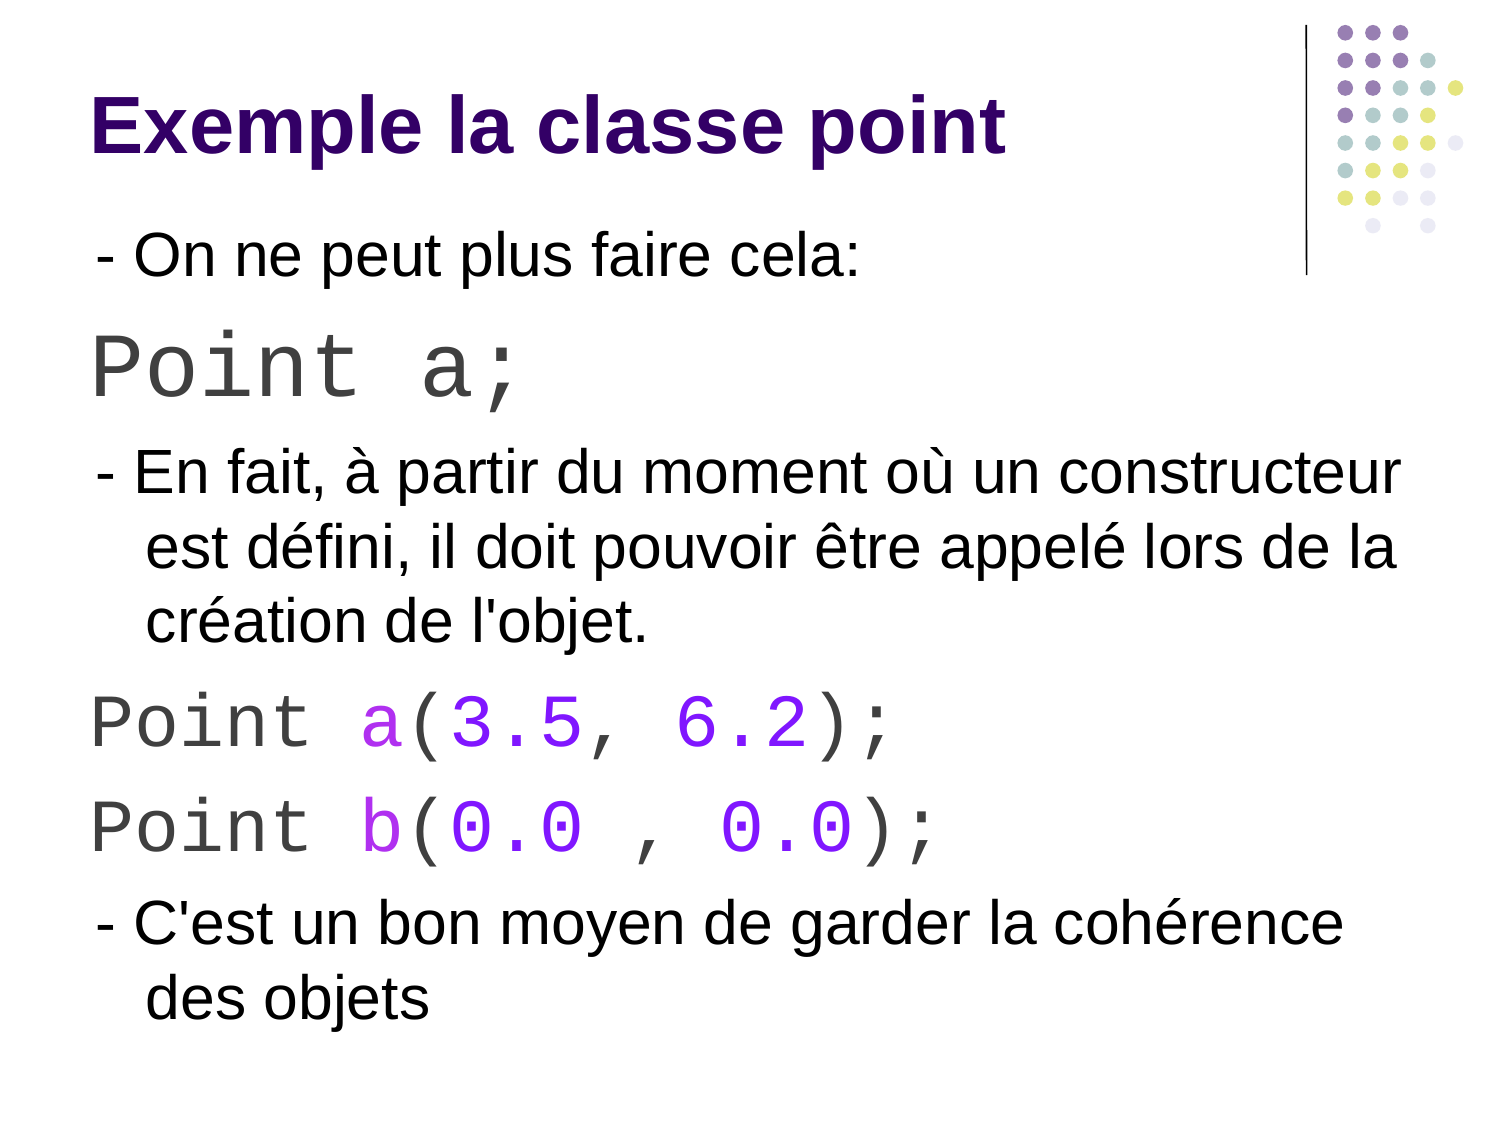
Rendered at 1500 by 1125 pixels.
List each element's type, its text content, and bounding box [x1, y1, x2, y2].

list - On ne peut plus faire cela: Point a; - En fait, à partir du moment où un constructeur est défini, il doit pouvoir être appelé lors de la création de l'objet. Point a(3.5, 6.2); Point b(0.0 , 0.0); - C'est un bon moyen de garder la cohérence des objets [74, 206, 1422, 1109]
title Exemple la classe point [75, 18, 1310, 178]
